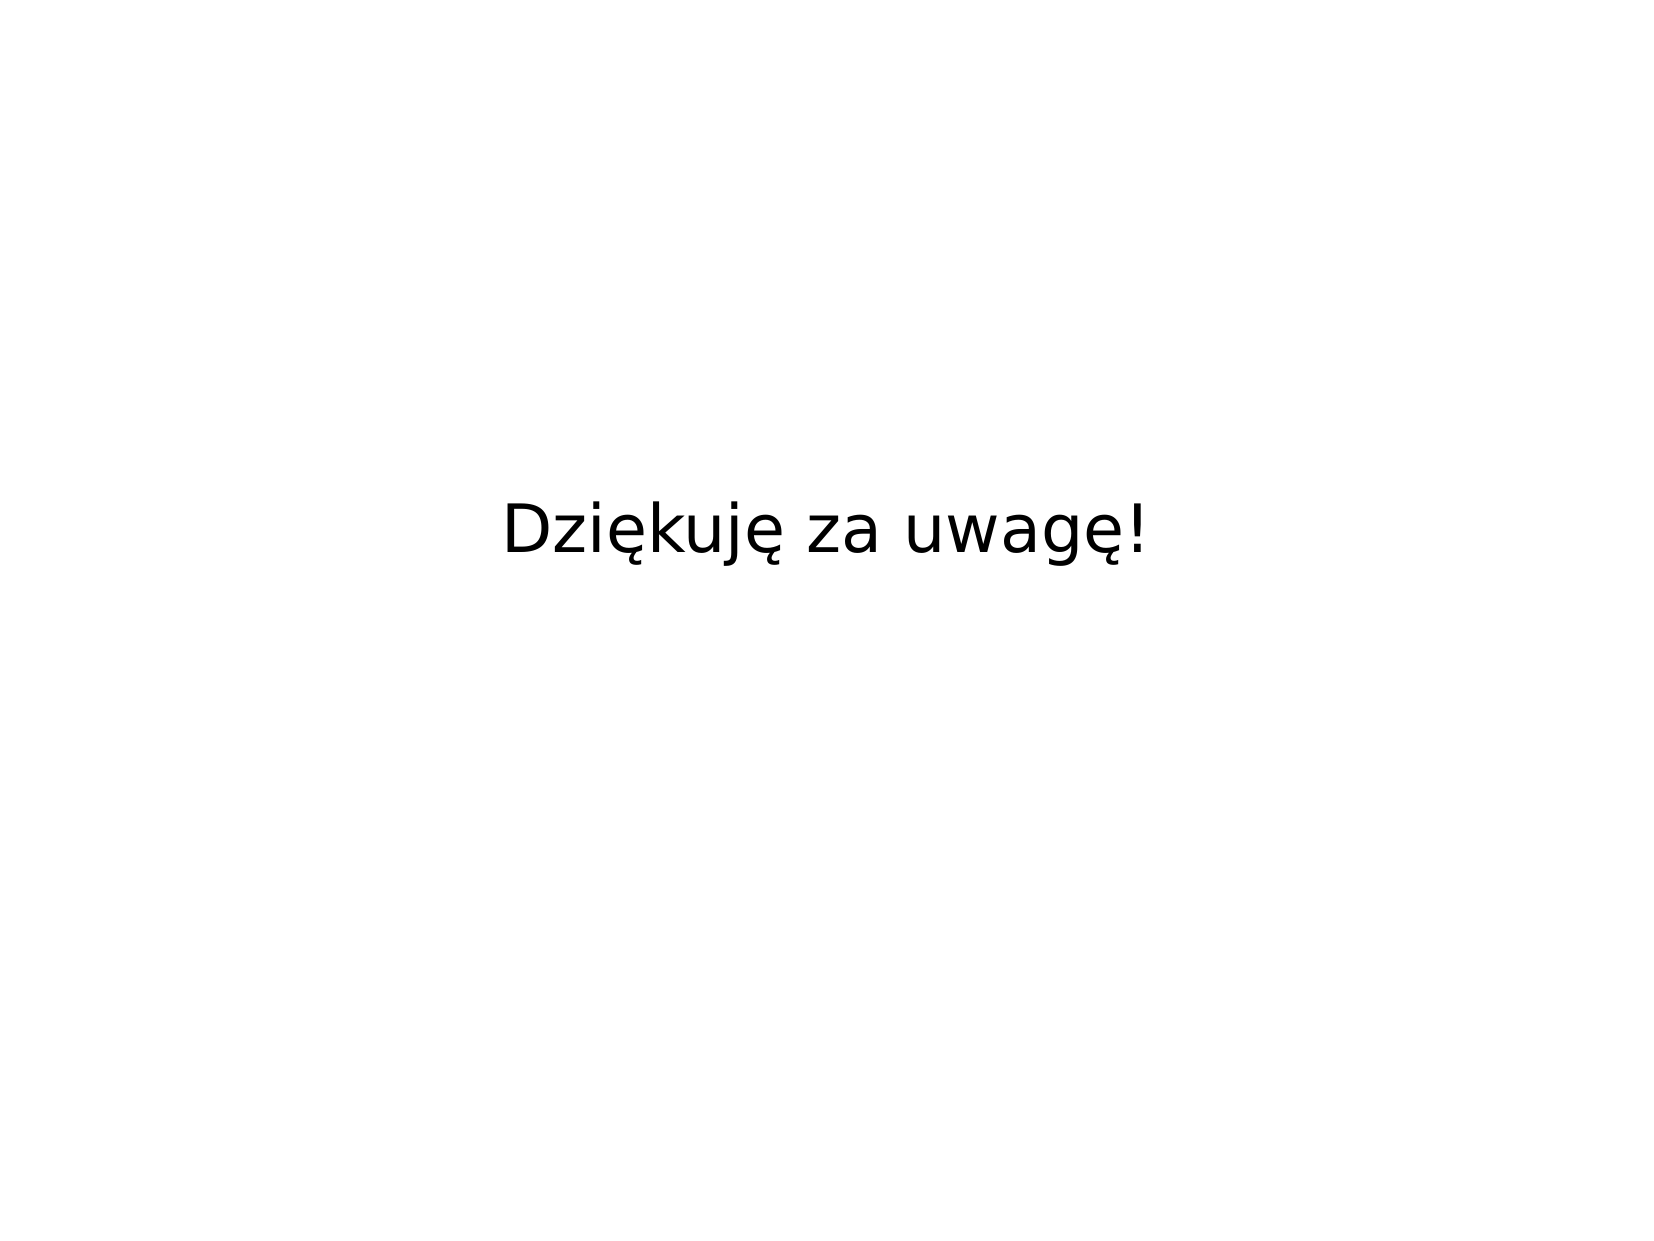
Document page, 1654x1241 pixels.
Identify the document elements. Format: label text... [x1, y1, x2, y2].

subtitle Dziękuję za uwagę! [82, 49, 1571, 1010]
